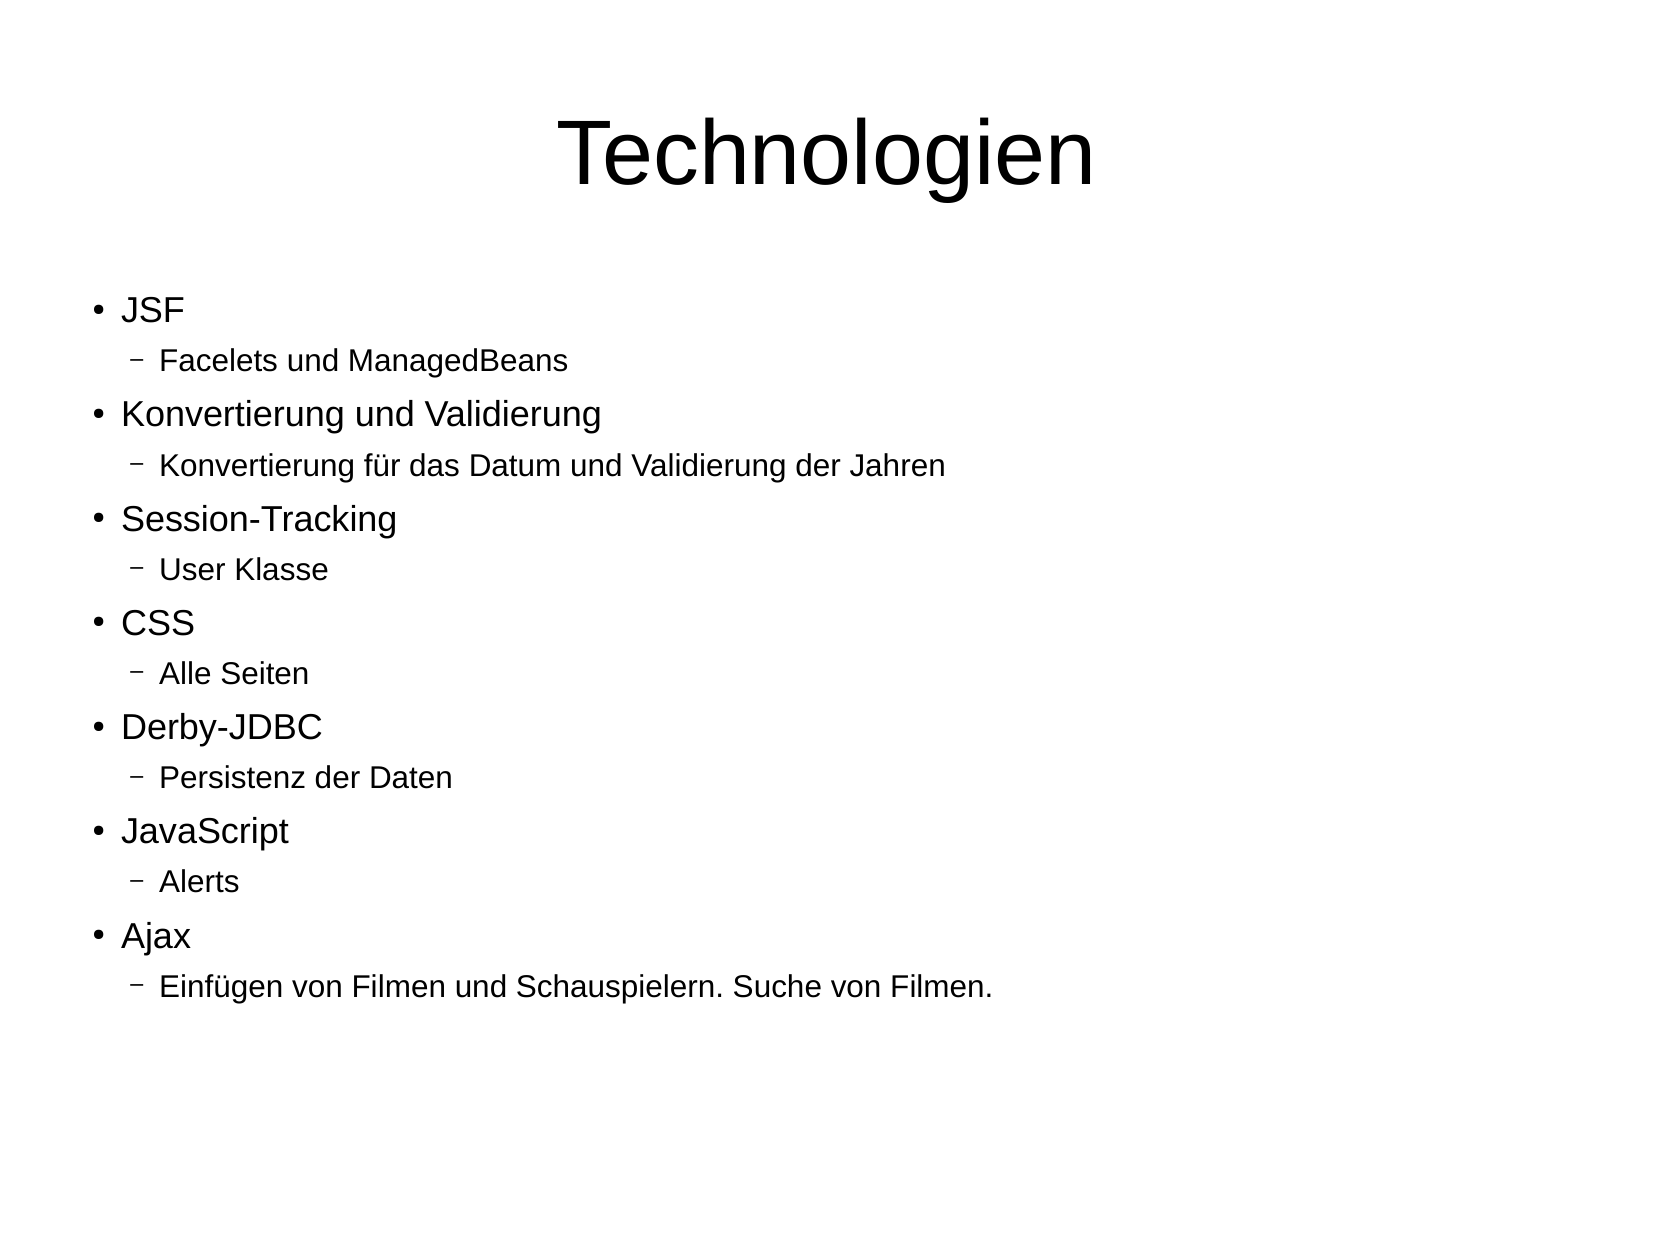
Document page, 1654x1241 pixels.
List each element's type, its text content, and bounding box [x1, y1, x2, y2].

title Technologien [82, 49, 1571, 257]
list JSF Facelets und ManagedBeans Konvertierung und Validierung Konvertierung für das Datum und Validierung der Jahren Session-Tracking User Klasse CSS Alle Seiten Derby-JDBC Persistenz der Daten JavaScript Alerts Ajax Einfügen von Filmen und Schauspielern. Suche von Filmen. [82, 290, 1571, 1010]
